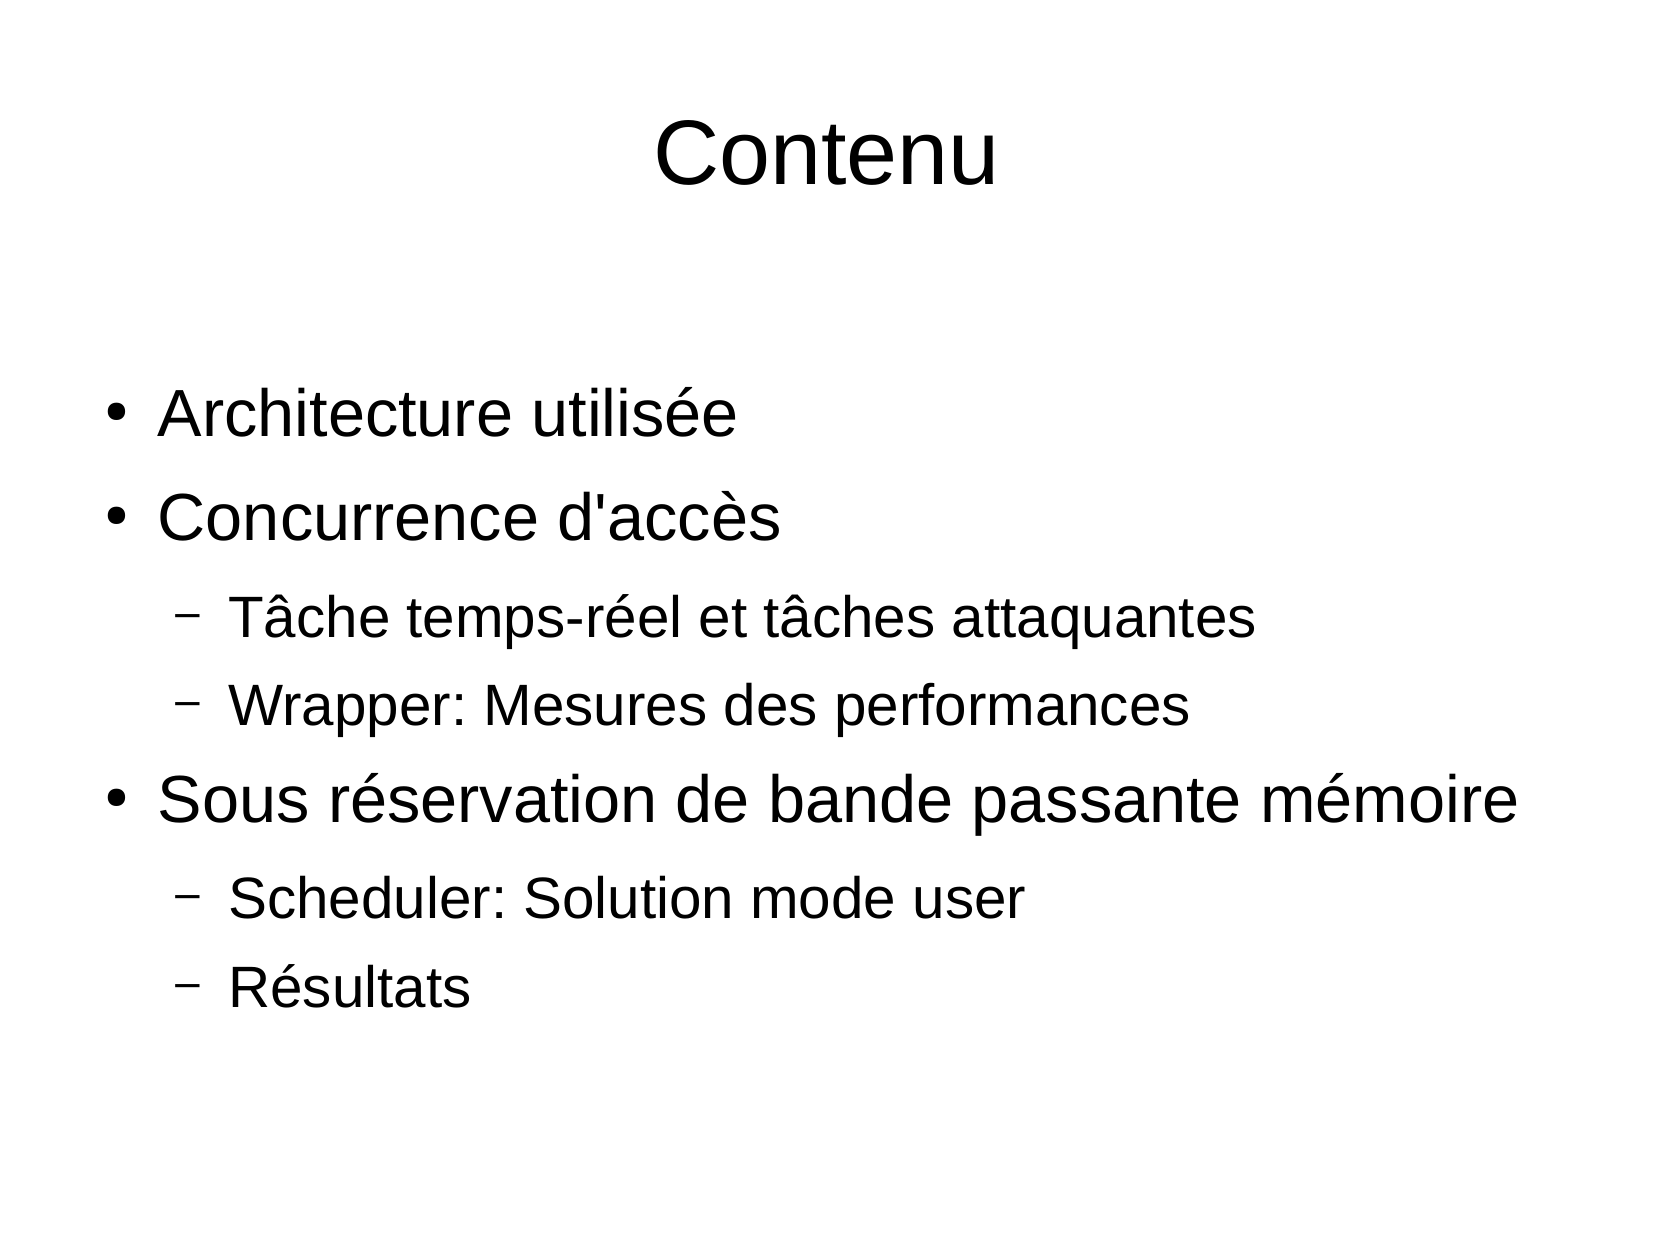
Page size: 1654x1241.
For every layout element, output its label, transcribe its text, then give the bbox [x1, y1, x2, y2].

title Contenu [82, 49, 1571, 257]
list Architecture utilisée Concurrence d'accès Tâche temps-réel et tâches attaquantes Wrapper: Mesures des performances Sous réservation de bande passante mémoire Scheduler: Solution mode user Résultats [86, 375, 1576, 1096]
